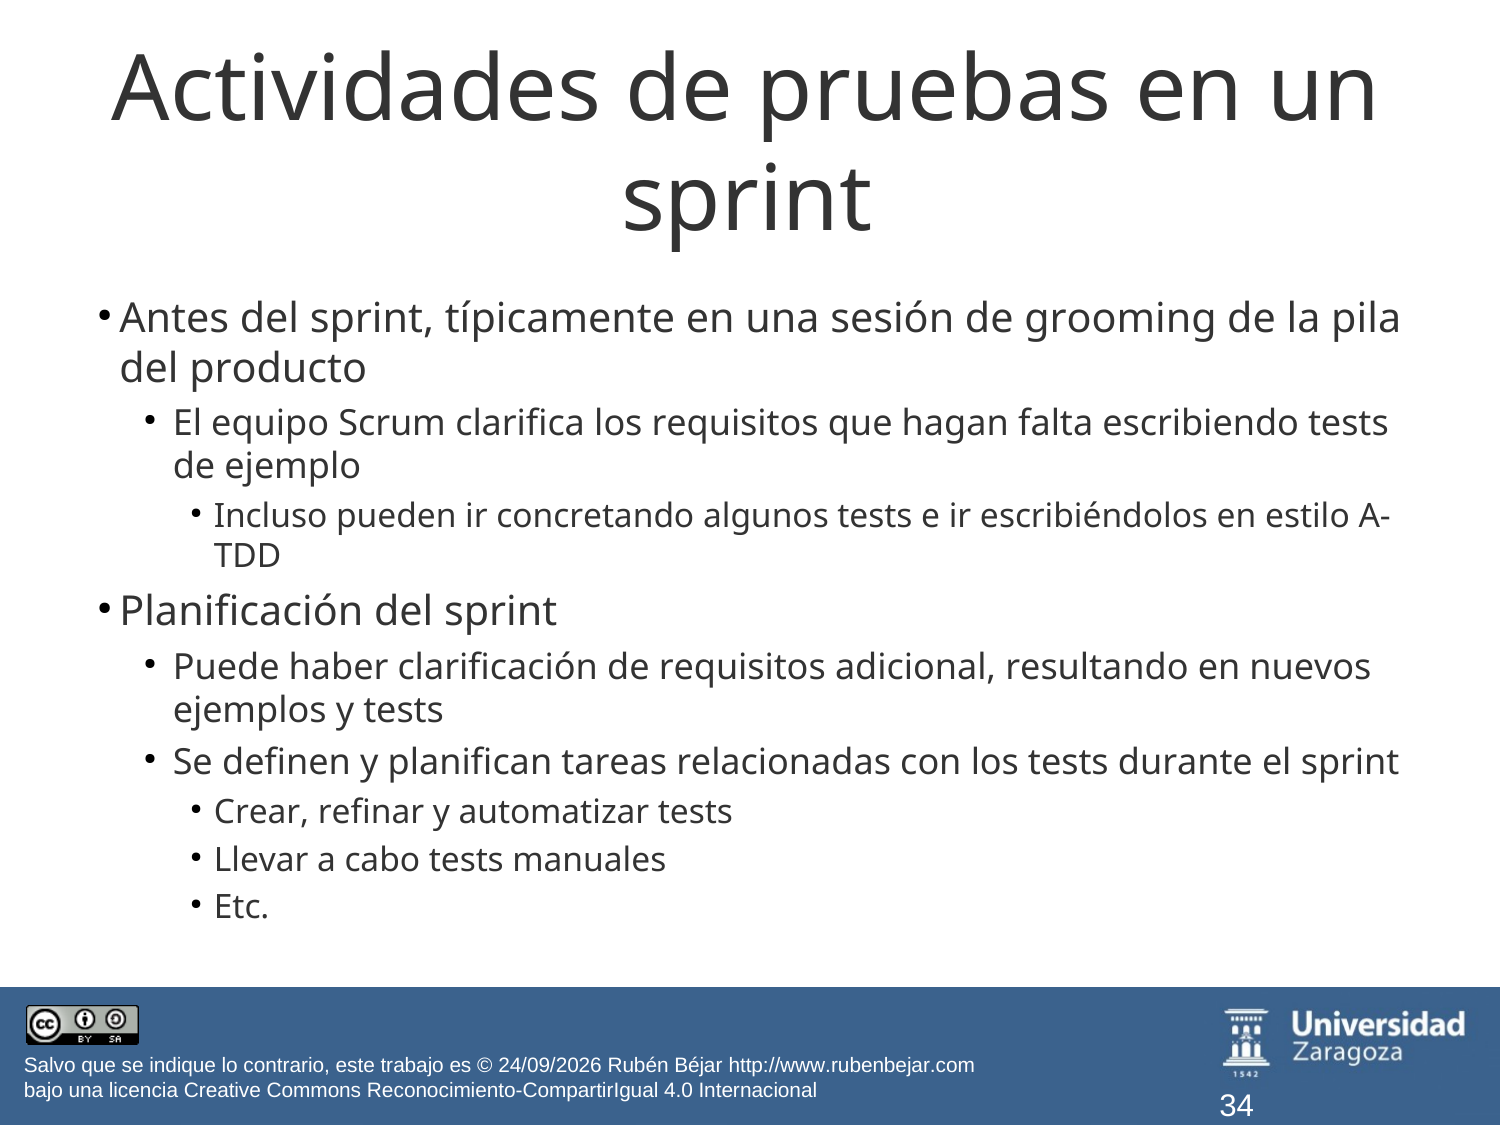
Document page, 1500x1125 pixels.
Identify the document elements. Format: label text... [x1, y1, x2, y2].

picture [0, 987, 1500, 1125]
list Antes del sprint, típicamente en una sesión de grooming de la pila del producto El equipo Scrum clarifica los requisitos que hagan falta escribiendo tests de ejemplo Incluso pueden ir concretando algunos tests e ir escribiéndolos en estilo A-TDD Planificación del sprint Puede haber clarificación de requisitos adicional, resultando en nuevos ejemplos y tests Se definen y planifican tareas relacionadas con los tests durante el sprint Crear, refinar y automatizar tests Llevar a cabo tests manuales Etc. [82, 283, 1418, 957]
title Actividades de pruebas en un sprint [74, 20, 1420, 257]
